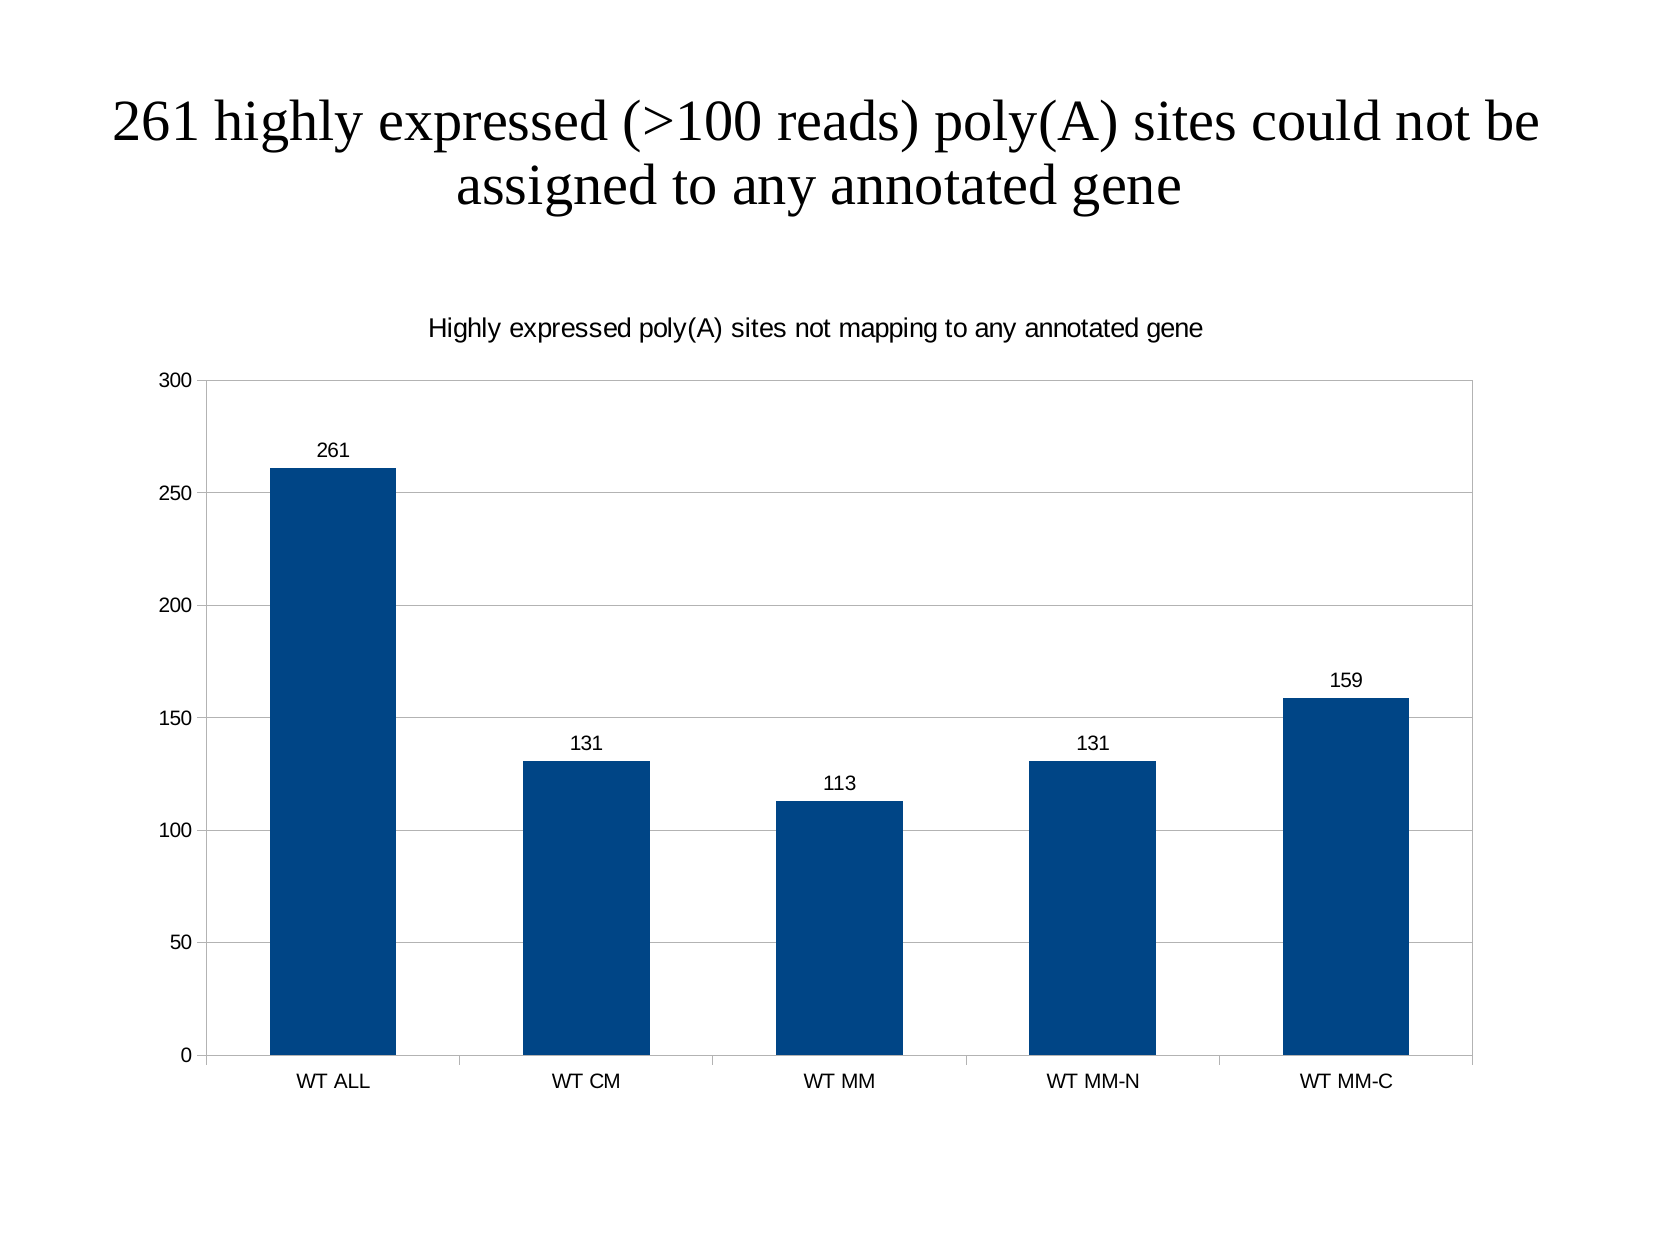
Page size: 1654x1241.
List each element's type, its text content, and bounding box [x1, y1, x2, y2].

title 261 highly expressed (>100 reads) poly(A) sites could not be assigned to any annotated gene [82, 49, 1571, 257]
chart [131, 281, 1501, 1111]
